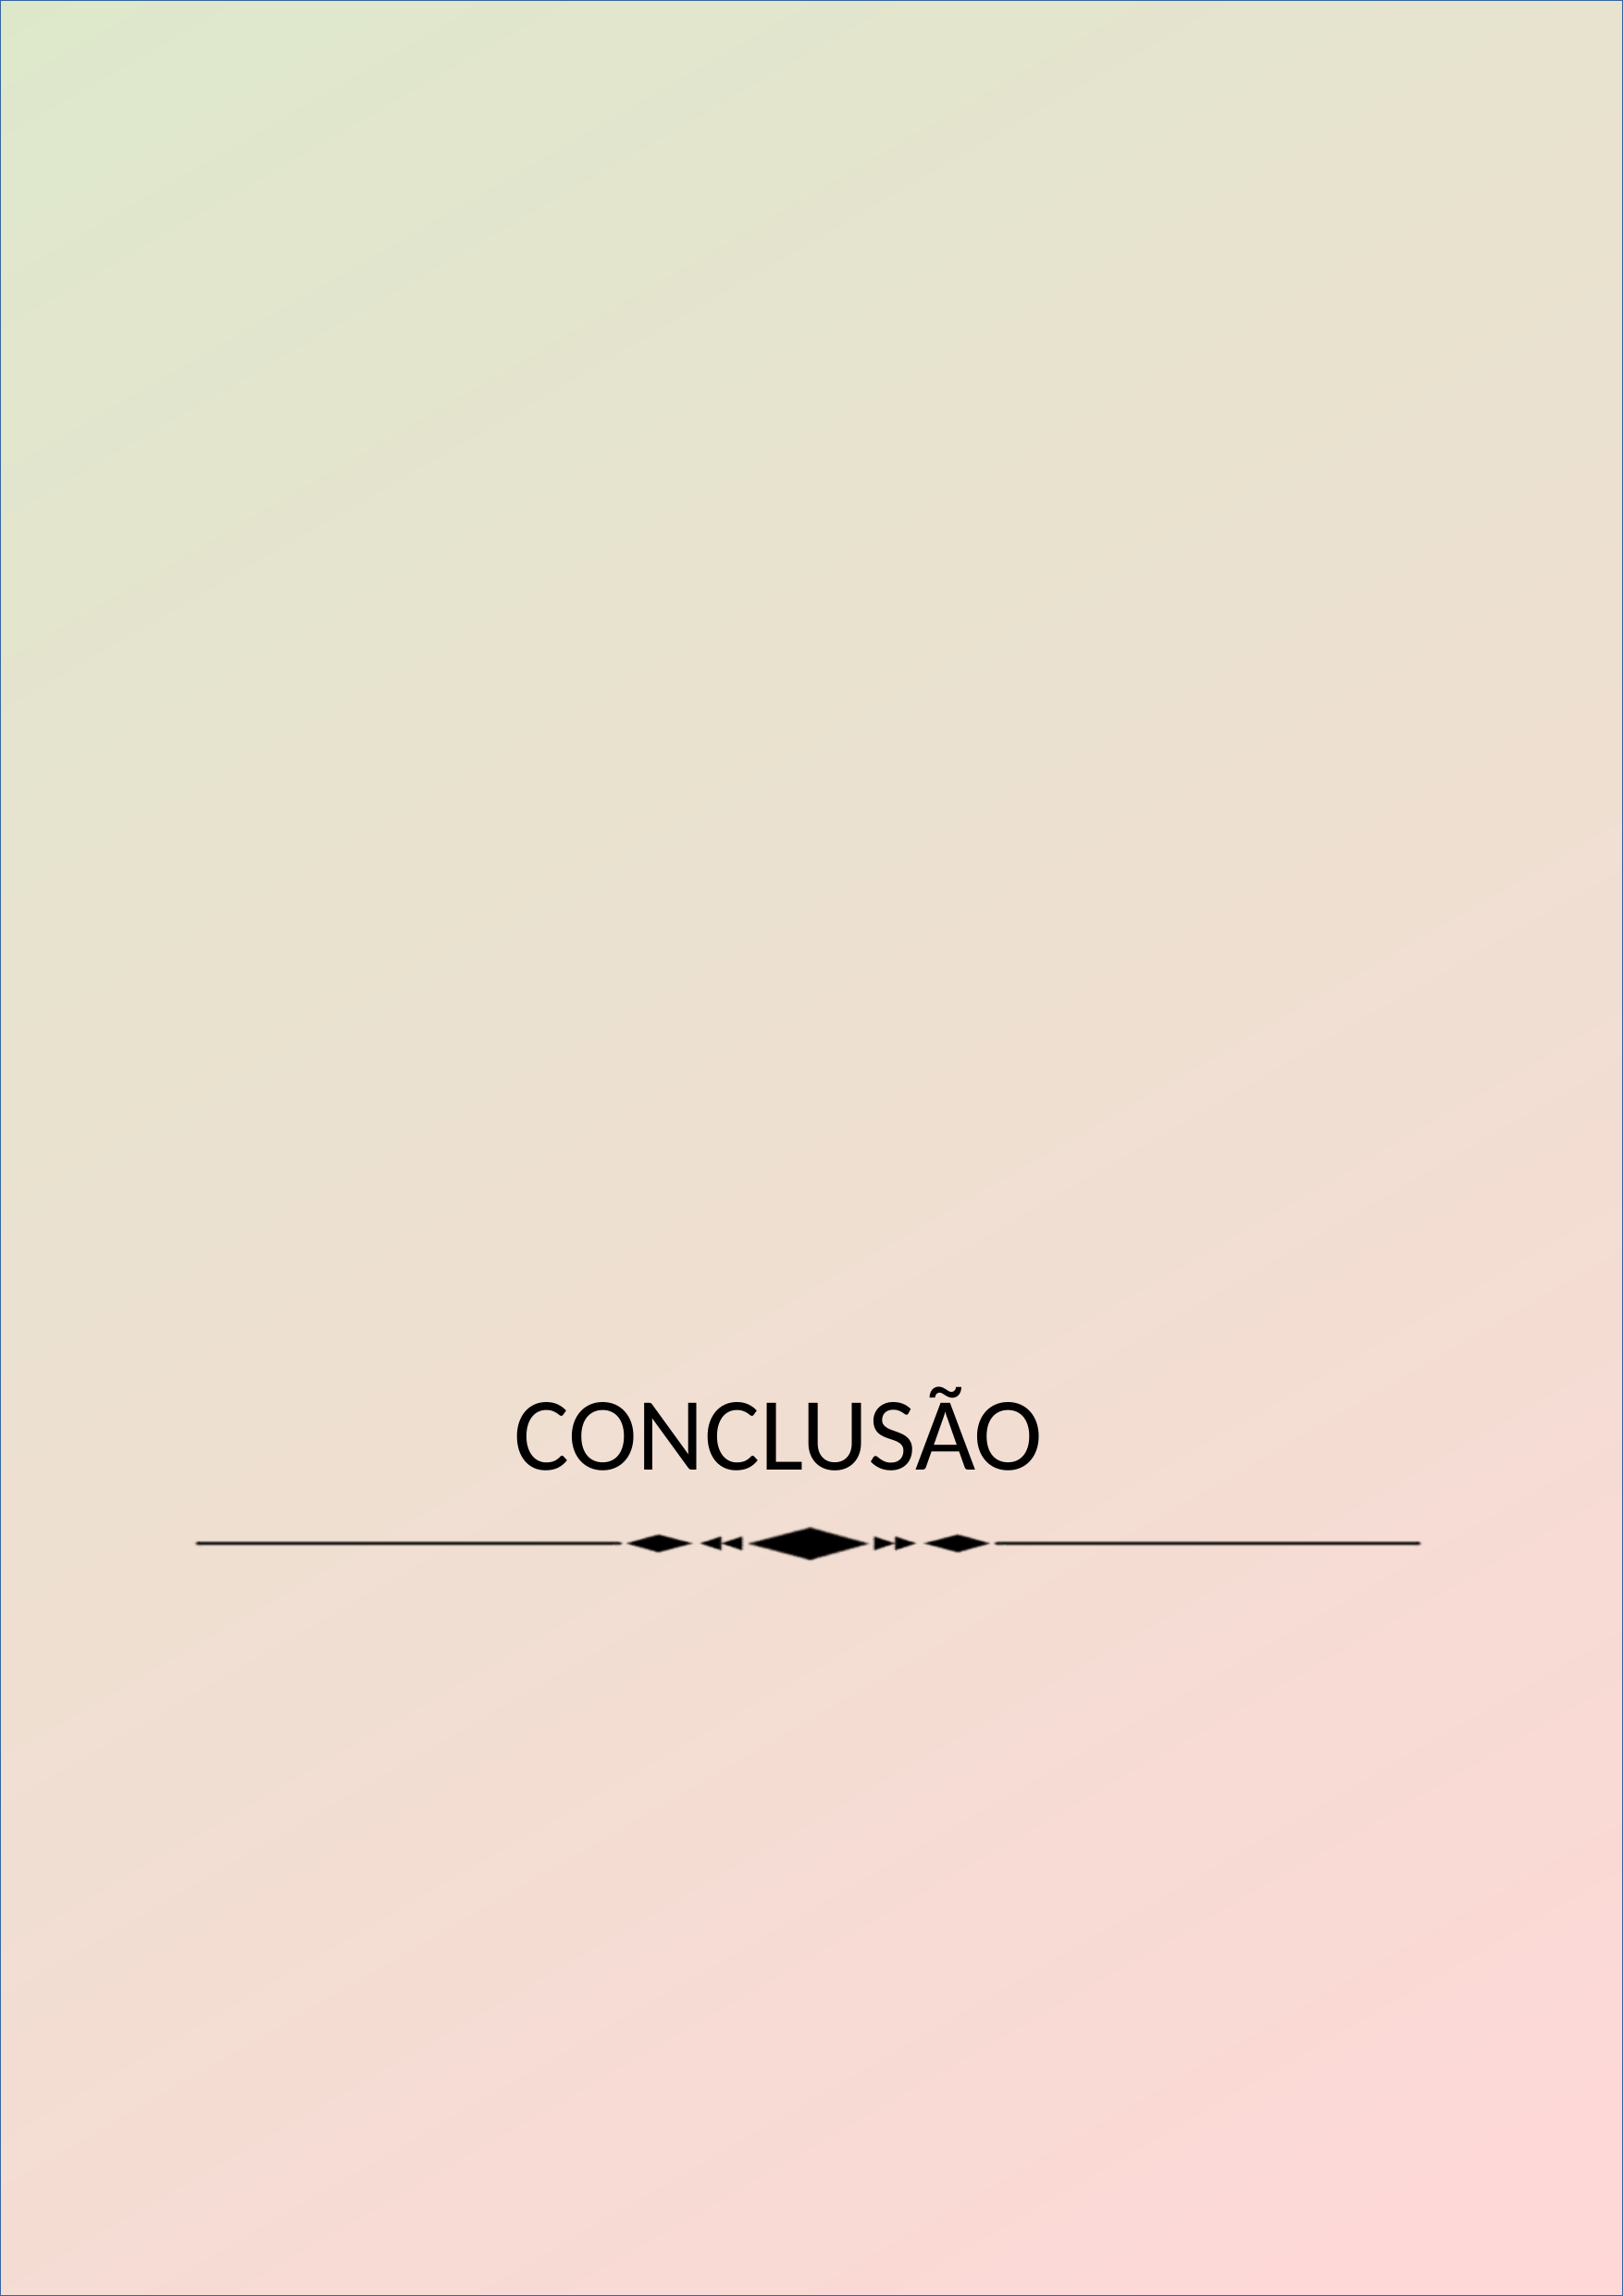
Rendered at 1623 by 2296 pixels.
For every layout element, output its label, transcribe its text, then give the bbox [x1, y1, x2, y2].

picture [164, 1283, 1472, 1804]
text_box conclusão [164, 1384, 1394, 1504]
text_box [0, 0, 1623, 2296]
